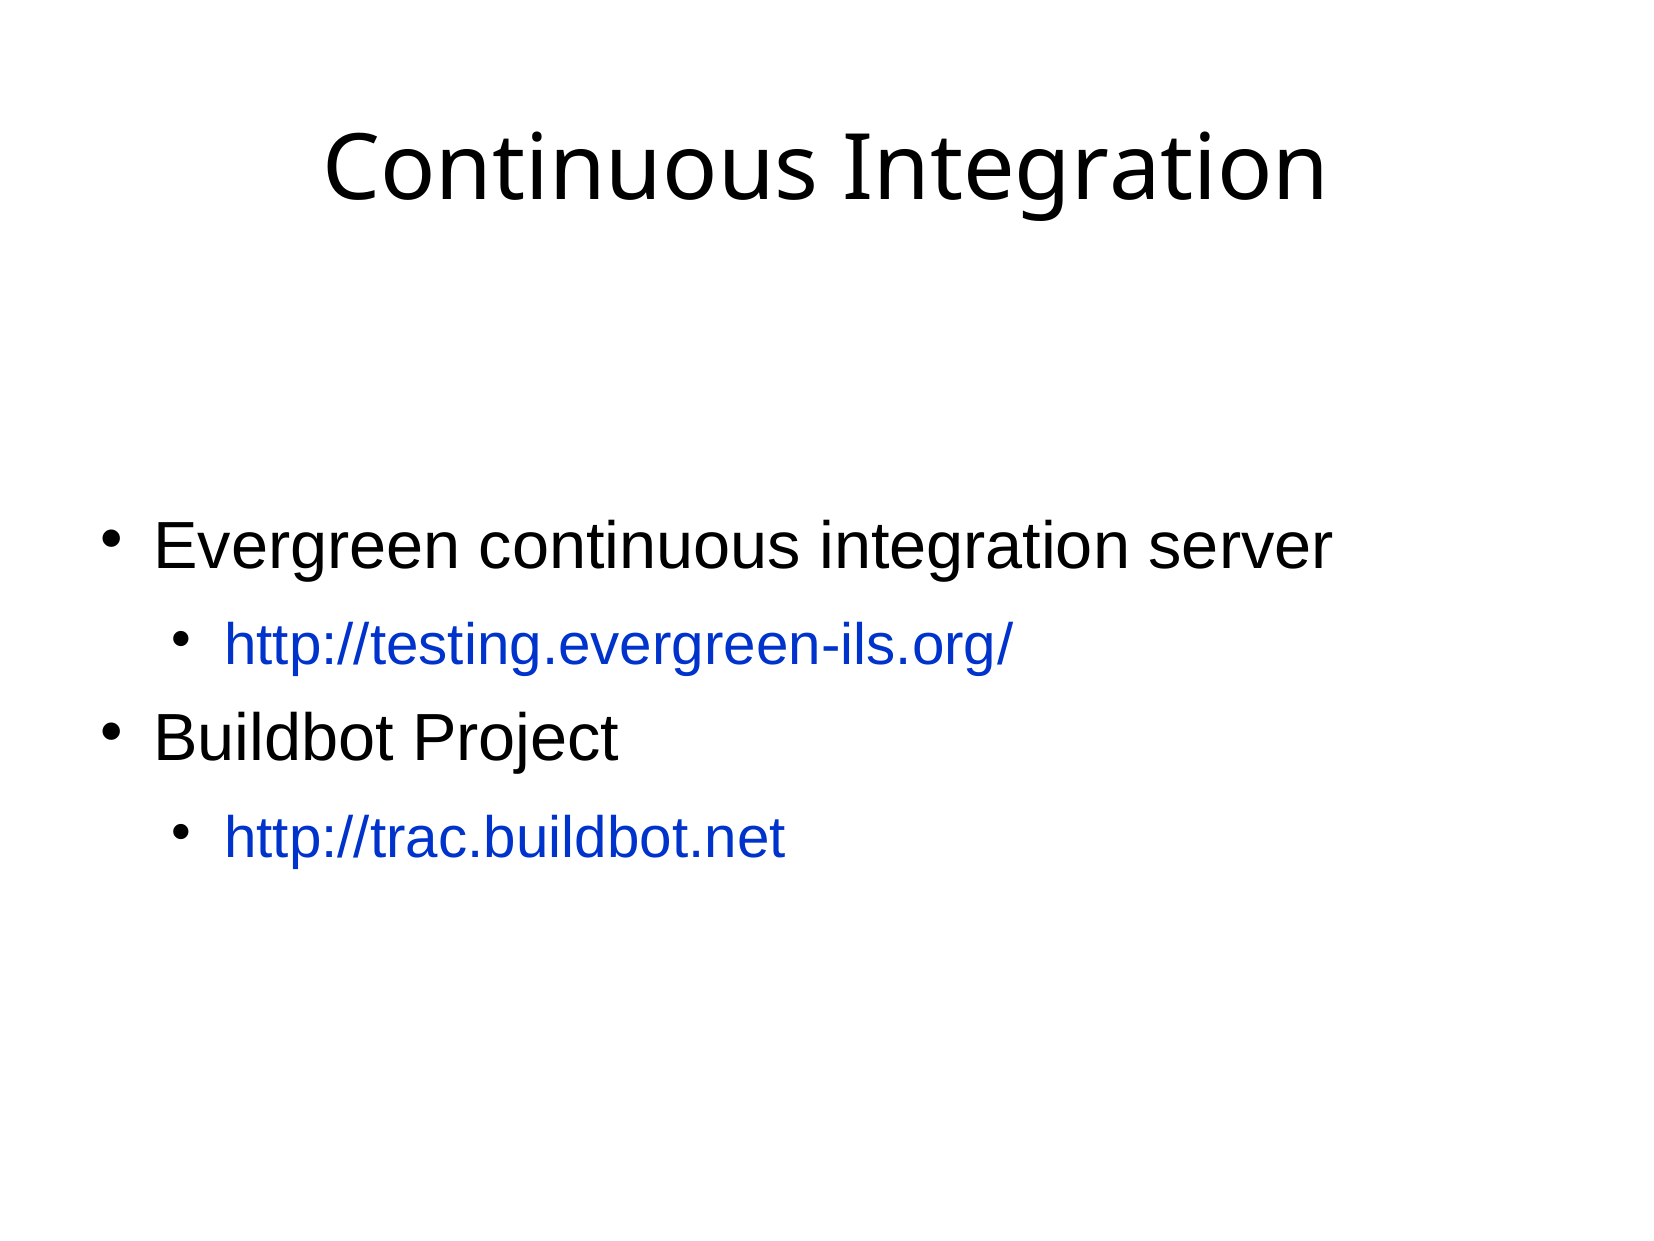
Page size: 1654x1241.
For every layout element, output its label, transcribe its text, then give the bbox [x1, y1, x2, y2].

title Continuous Integration [82, 49, 1571, 257]
list Evergreen continuous integration server http://testing.evergreen-ils.org/ Buildbot Project http://trac.buildbot.net [82, 290, 1571, 1109]
